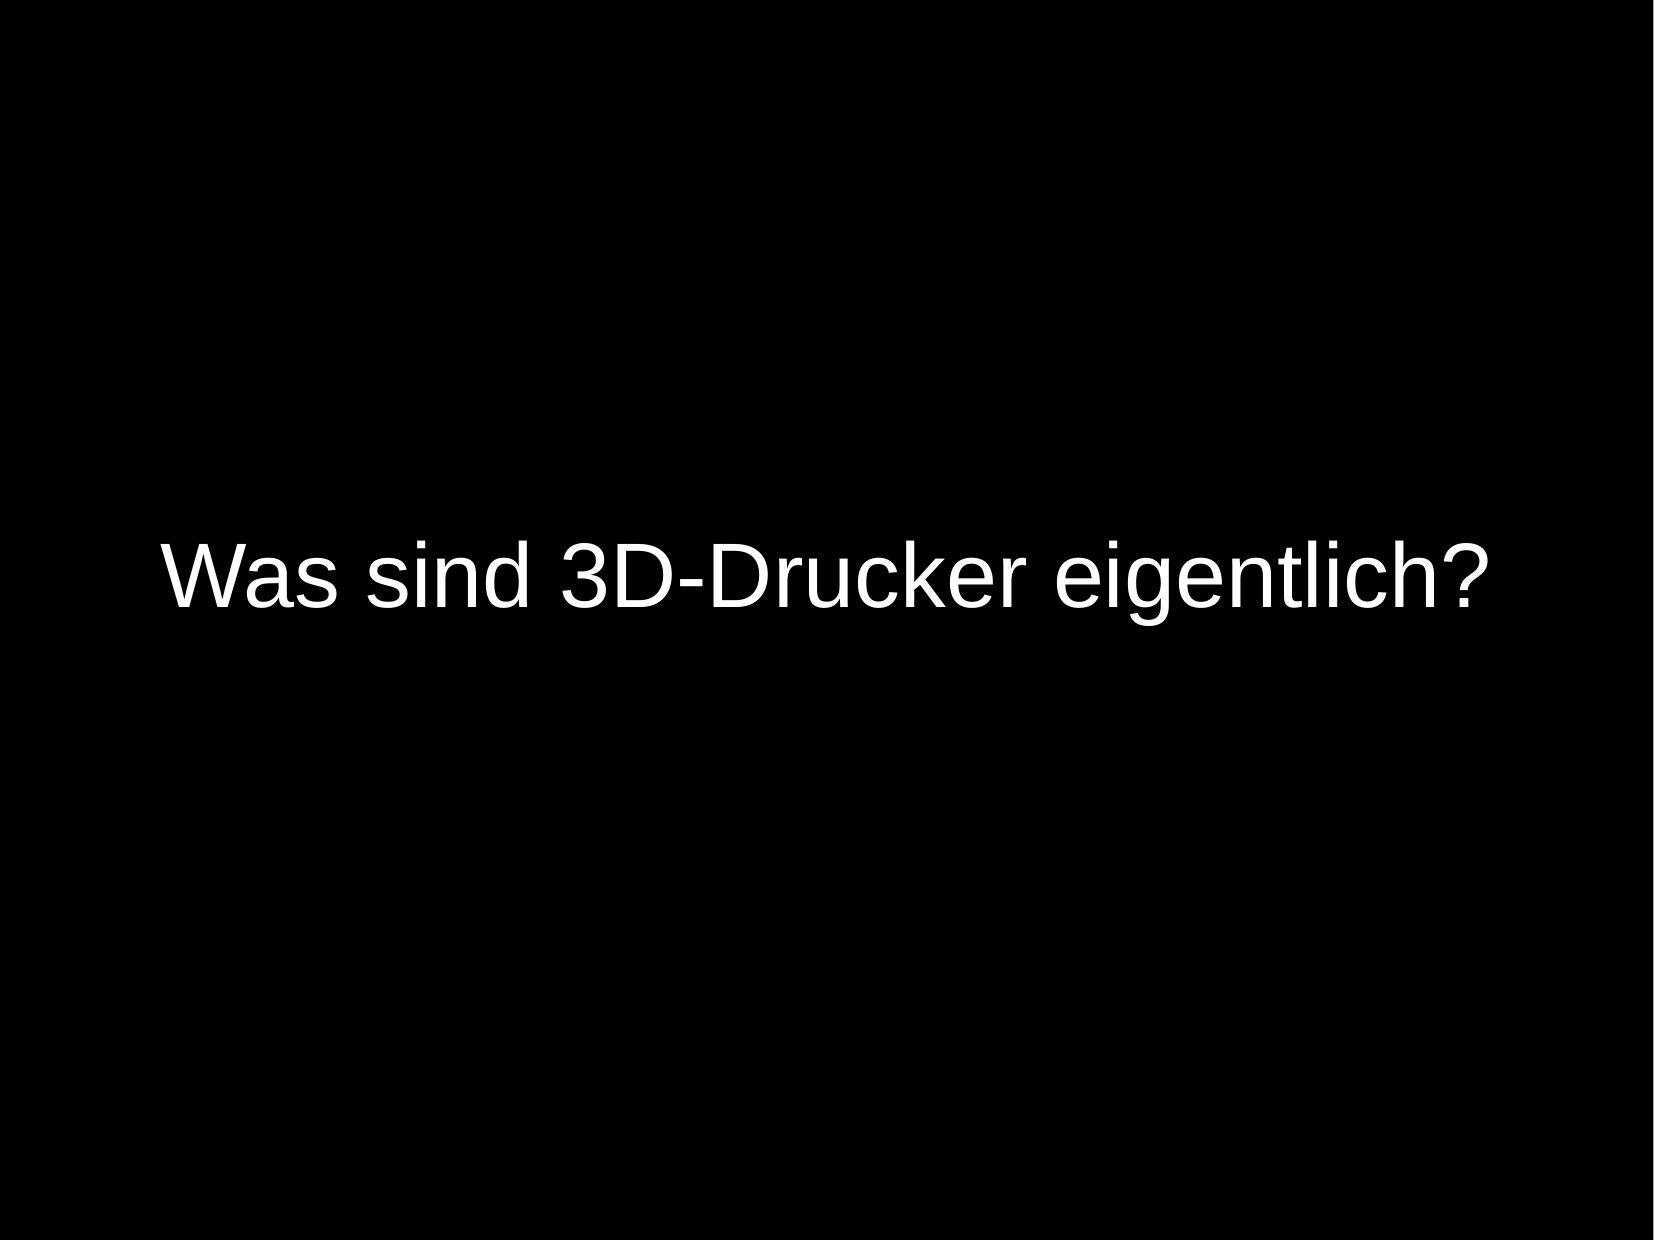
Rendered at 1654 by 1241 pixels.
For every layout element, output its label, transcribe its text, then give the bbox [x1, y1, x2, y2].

title Was sind 3D-Drucker eigentlich? [82, 472, 1571, 680]
